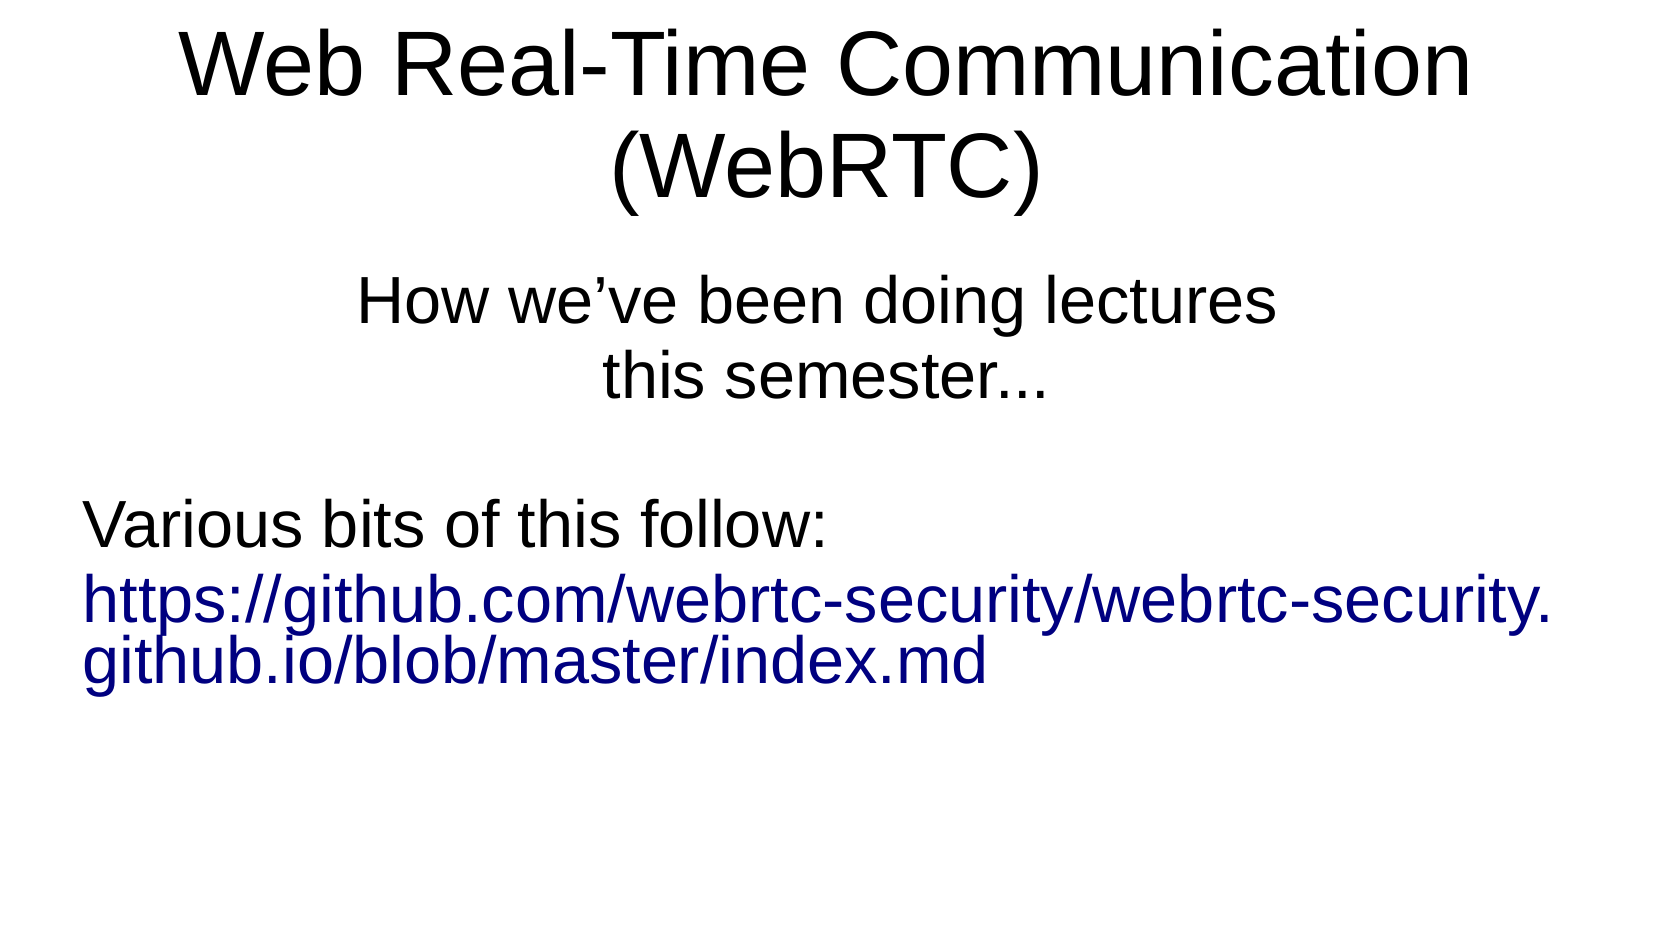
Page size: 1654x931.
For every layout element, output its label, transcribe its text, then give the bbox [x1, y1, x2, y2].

title Web Real-Time Communication (WebRTC) [82, 12, 1571, 217]
subtitle How we’ve been doing lectures this semester... Various bits of this follow: https://github.com/webrtc-security/webrtc-security.github.io/blob/master/index.md [82, 217, 1571, 758]
